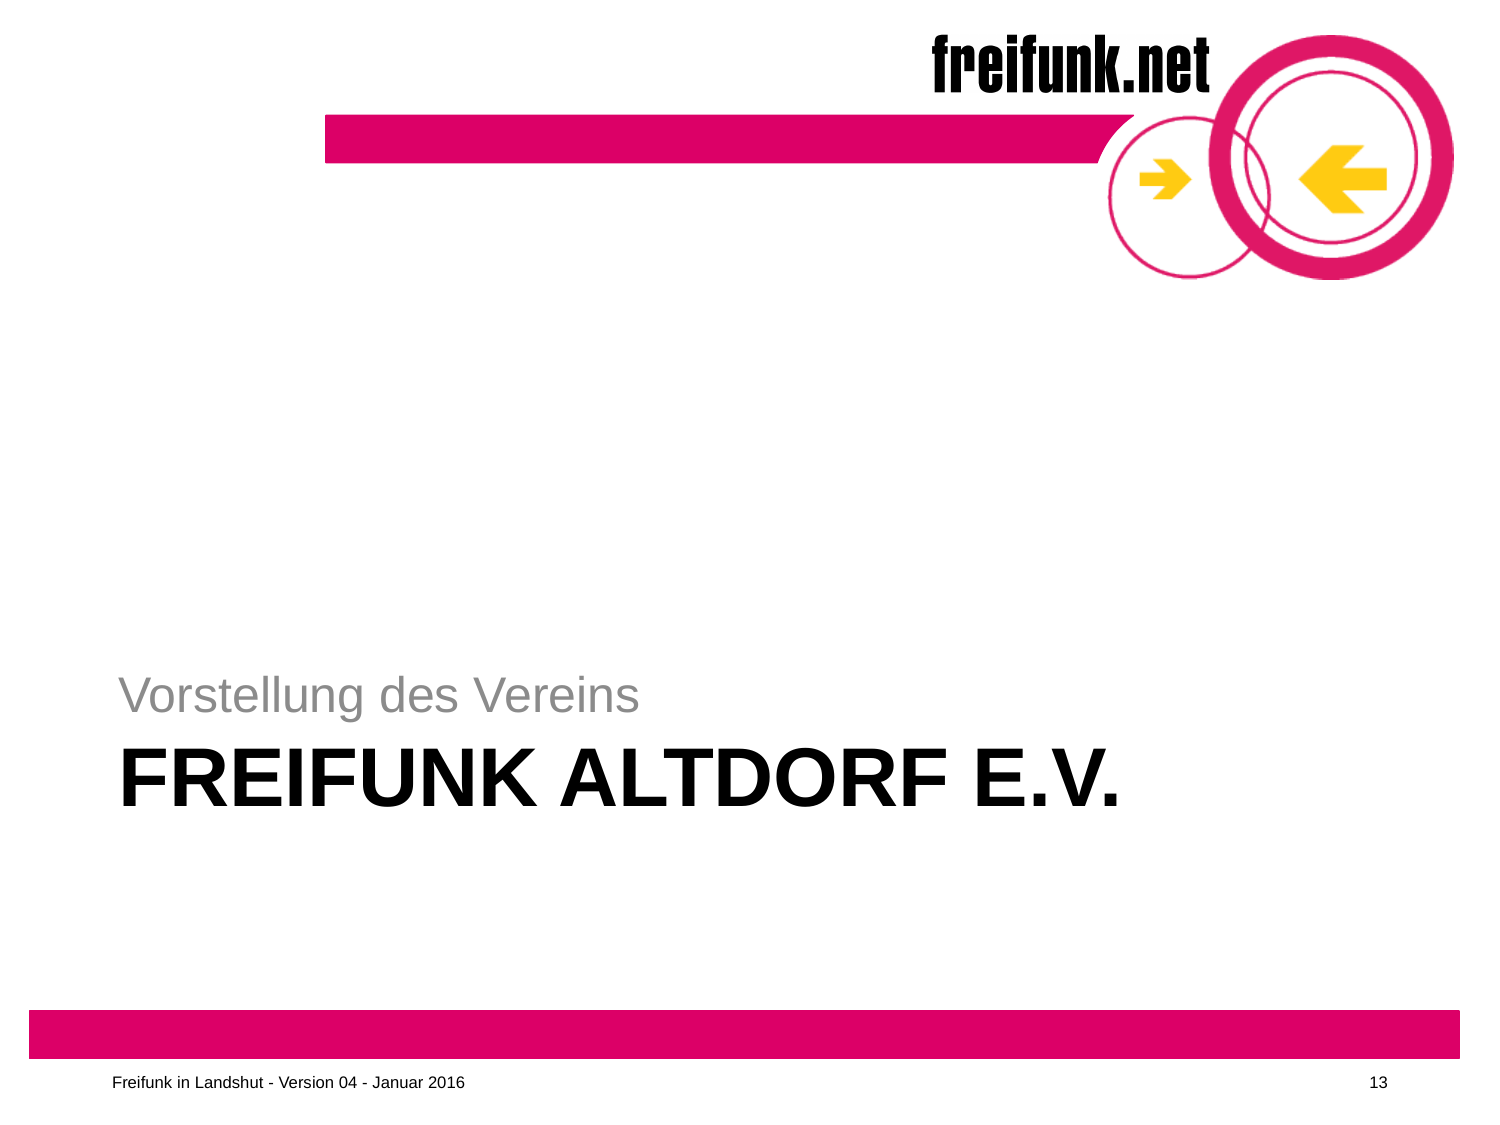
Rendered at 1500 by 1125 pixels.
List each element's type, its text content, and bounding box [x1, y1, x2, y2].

picture [932, 34, 1454, 280]
list Vorstellung des Vereins [118, 476, 1394, 723]
slide_number <Foliennummer> [1107, 1058, 1388, 1106]
footer Freifunk in Landshut - Version 04 - Januar 2016 [112, 1058, 1090, 1106]
title Freifunk Altdorf e.V. [118, 723, 1394, 947]
